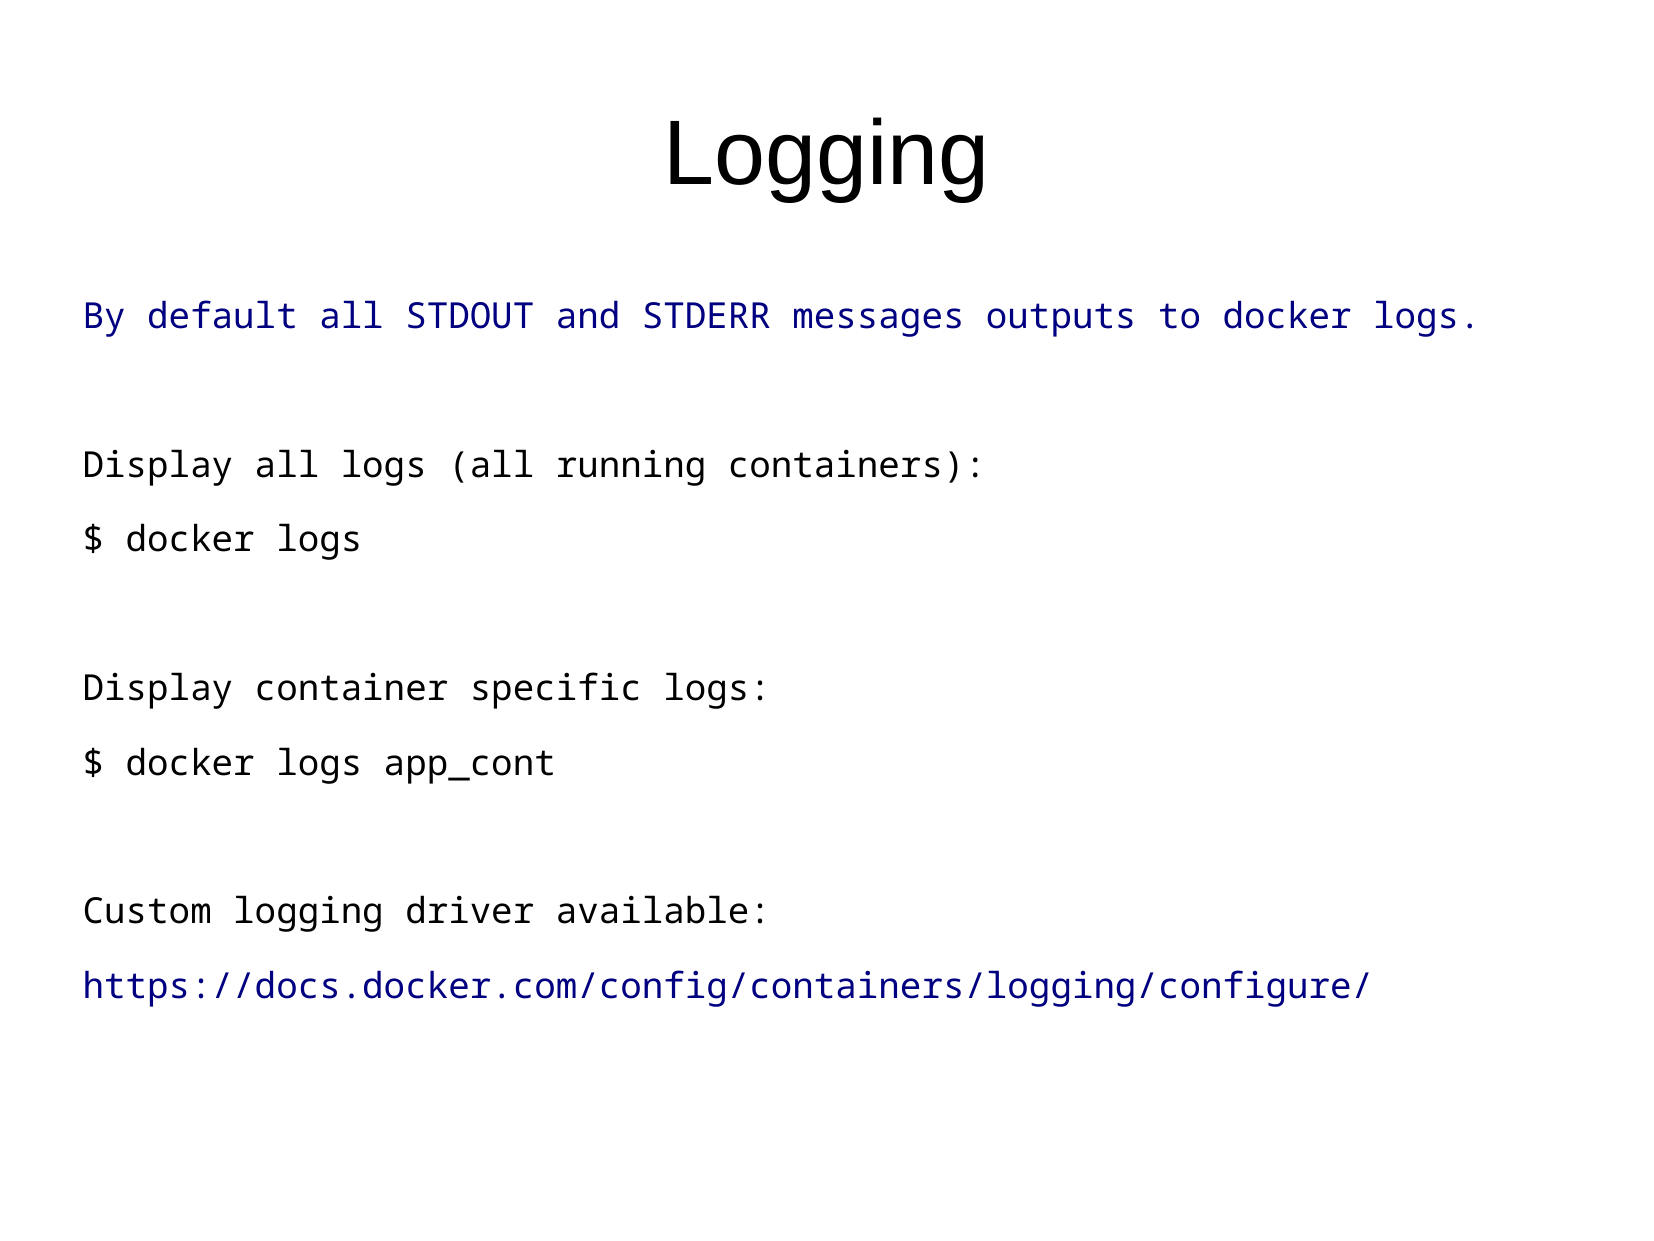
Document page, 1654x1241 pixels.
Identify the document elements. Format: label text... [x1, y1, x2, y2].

list By default all STDOUT and STDERR messages outputs to docker logs. Display all logs (all running containers): $ docker logs Display container specific logs: $ docker logs app_cont Custom logging driver available: https://docs.docker.com/config/containers/logging/configure/ [82, 290, 1571, 1010]
title Logging [82, 49, 1571, 257]
